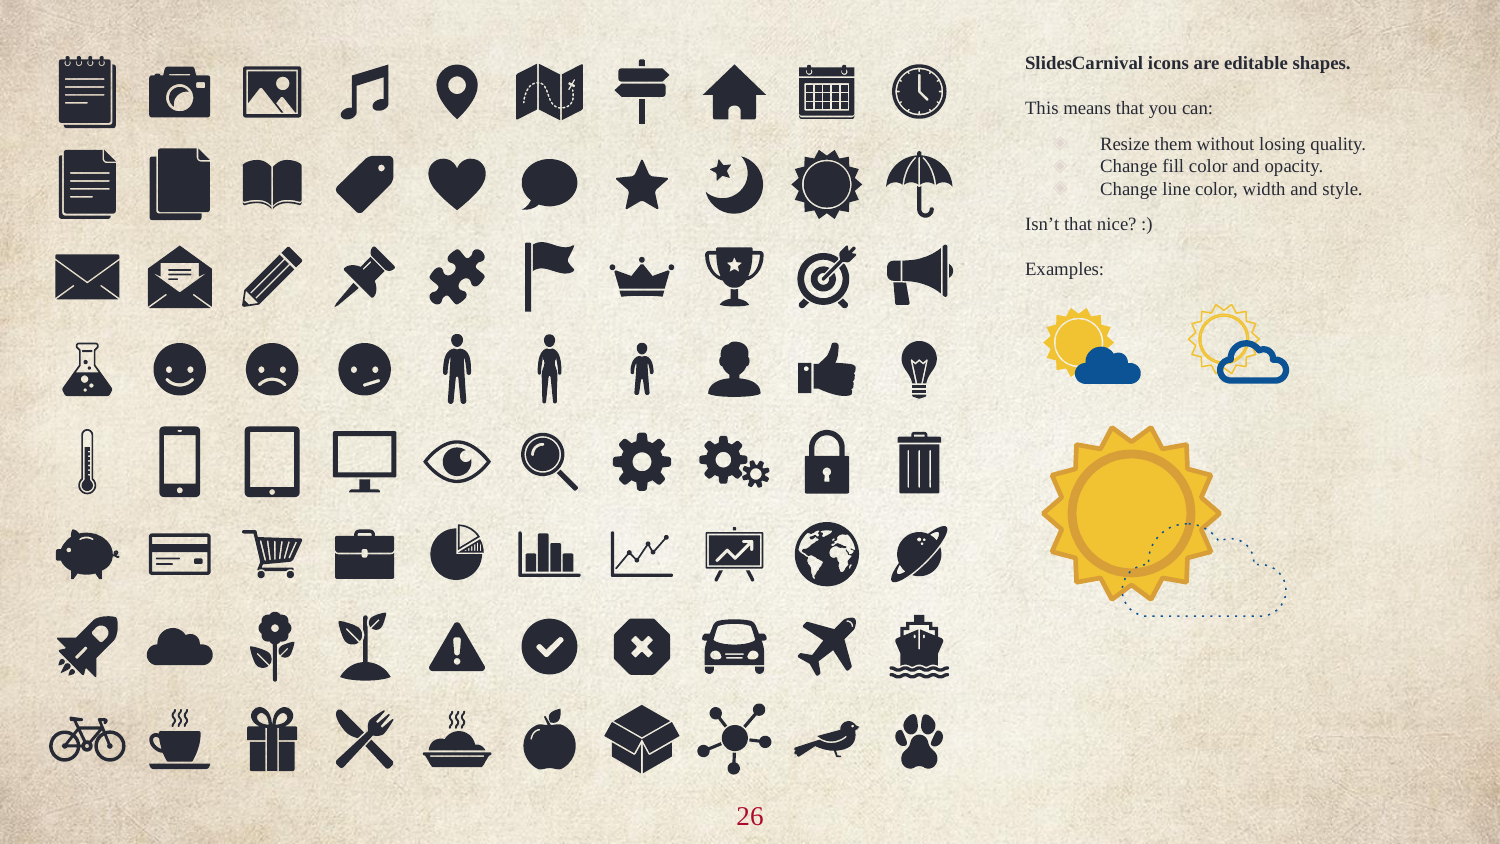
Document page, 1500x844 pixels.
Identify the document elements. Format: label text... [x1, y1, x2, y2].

text_box [247, 707, 298, 772]
text_box [604, 704, 680, 774]
text_box [428, 731, 486, 751]
text_box [177, 709, 182, 727]
text_box [639, 99, 645, 124]
text_box [708, 341, 761, 397]
text_box [340, 612, 391, 681]
text_box [705, 532, 764, 569]
text_box [183, 709, 188, 727]
text_box [338, 343, 391, 396]
text_box [149, 763, 211, 770]
text_box [612, 432, 672, 491]
text_box [423, 440, 491, 484]
text_box [436, 64, 478, 120]
text_box [609, 264, 675, 289]
text_box [892, 64, 947, 119]
text_box [1043, 307, 1141, 384]
text_box [799, 78, 855, 119]
text_box [705, 247, 764, 288]
text_box [242, 254, 295, 307]
text_box [949, 264, 954, 278]
text_box [149, 731, 201, 762]
text_box [149, 66, 211, 118]
text_box [630, 342, 654, 395]
text_box [56, 616, 118, 677]
text_box [153, 343, 206, 396]
text_box [710, 159, 731, 181]
text_box [899, 444, 940, 494]
text_box [887, 260, 901, 281]
text_box [245, 343, 299, 396]
text_box [147, 245, 212, 309]
text_box [745, 570, 755, 582]
text_box [891, 526, 948, 583]
list SlidesCarnival icons are editable shapes. This means that you can: Resize them without losing quality. Change fill color and opacity. Change line color, width and style. Isn’t that nice? :) Examples: [1025, 51, 1425, 302]
text_box [794, 522, 860, 587]
text_box [521, 159, 578, 210]
text_box [901, 714, 943, 769]
text_box [749, 735, 772, 748]
text_box [422, 752, 492, 768]
text_box [250, 611, 292, 682]
text_box [537, 348, 562, 404]
text_box [799, 64, 855, 77]
text_box [62, 342, 113, 397]
text_box [714, 570, 723, 582]
text_box [702, 64, 767, 120]
text_box [638, 59, 645, 67]
text_box [242, 159, 272, 209]
text_box [429, 622, 485, 672]
text_box [516, 63, 583, 121]
text_box [889, 614, 950, 672]
text_box [273, 159, 302, 209]
text_box [702, 619, 767, 674]
text_box [719, 289, 749, 307]
text_box [340, 64, 389, 120]
text_box [78, 429, 97, 495]
text_box [942, 244, 948, 297]
text_box [332, 431, 397, 478]
text_box [705, 156, 764, 214]
text_box [797, 617, 856, 676]
text_box [521, 432, 578, 491]
text_box [455, 710, 460, 729]
text_box [521, 618, 578, 675]
text_box [443, 348, 472, 404]
text_box [278, 641, 295, 658]
text_box [791, 149, 863, 220]
text_box [159, 426, 201, 498]
text_box [55, 254, 120, 300]
text_box [338, 621, 363, 645]
text_box [243, 66, 302, 118]
text_box [697, 703, 766, 775]
text_box [49, 716, 126, 762]
text_box [794, 721, 860, 758]
text_box [58, 149, 116, 219]
text_box [699, 435, 770, 488]
text_box [613, 618, 671, 675]
text_box [550, 543, 574, 572]
text_box [242, 530, 303, 579]
text_box [148, 533, 211, 575]
text_box [428, 158, 486, 211]
text_box [55, 529, 120, 580]
text_box [813, 342, 856, 396]
text_box [58, 56, 116, 129]
text_box [544, 334, 556, 347]
text_box [523, 708, 576, 770]
text_box [901, 341, 937, 384]
text_box [610, 531, 673, 577]
text_box [525, 242, 575, 312]
text_box [335, 709, 394, 769]
text_box [616, 159, 668, 210]
text_box [429, 249, 485, 305]
text_box [804, 429, 850, 494]
picture [0, 0, 1500, 844]
text_box [244, 426, 300, 498]
text_box [639, 256, 645, 263]
text_box [518, 531, 581, 577]
text_box [146, 628, 213, 666]
text_box [619, 290, 665, 297]
text_box [797, 245, 857, 309]
text_box [335, 529, 395, 579]
text_box [614, 83, 666, 97]
text_box [149, 148, 210, 221]
text_box [889, 673, 950, 679]
text_box [618, 68, 670, 82]
text_box [895, 729, 907, 746]
text_box [886, 151, 953, 218]
text_box [448, 710, 454, 729]
text_box [893, 248, 941, 305]
text_box [460, 710, 466, 729]
text_box [451, 334, 463, 347]
text_box [897, 431, 942, 443]
text_box [1043, 427, 1220, 600]
text_box [525, 533, 549, 572]
text_box [335, 155, 394, 213]
slide_number <number> [666, 784, 834, 844]
text_box [430, 524, 484, 580]
text_box [281, 246, 303, 268]
text_box [798, 362, 812, 394]
text_box [349, 479, 381, 493]
text_box [912, 394, 927, 399]
text_box [334, 246, 395, 308]
text_box [171, 709, 176, 727]
